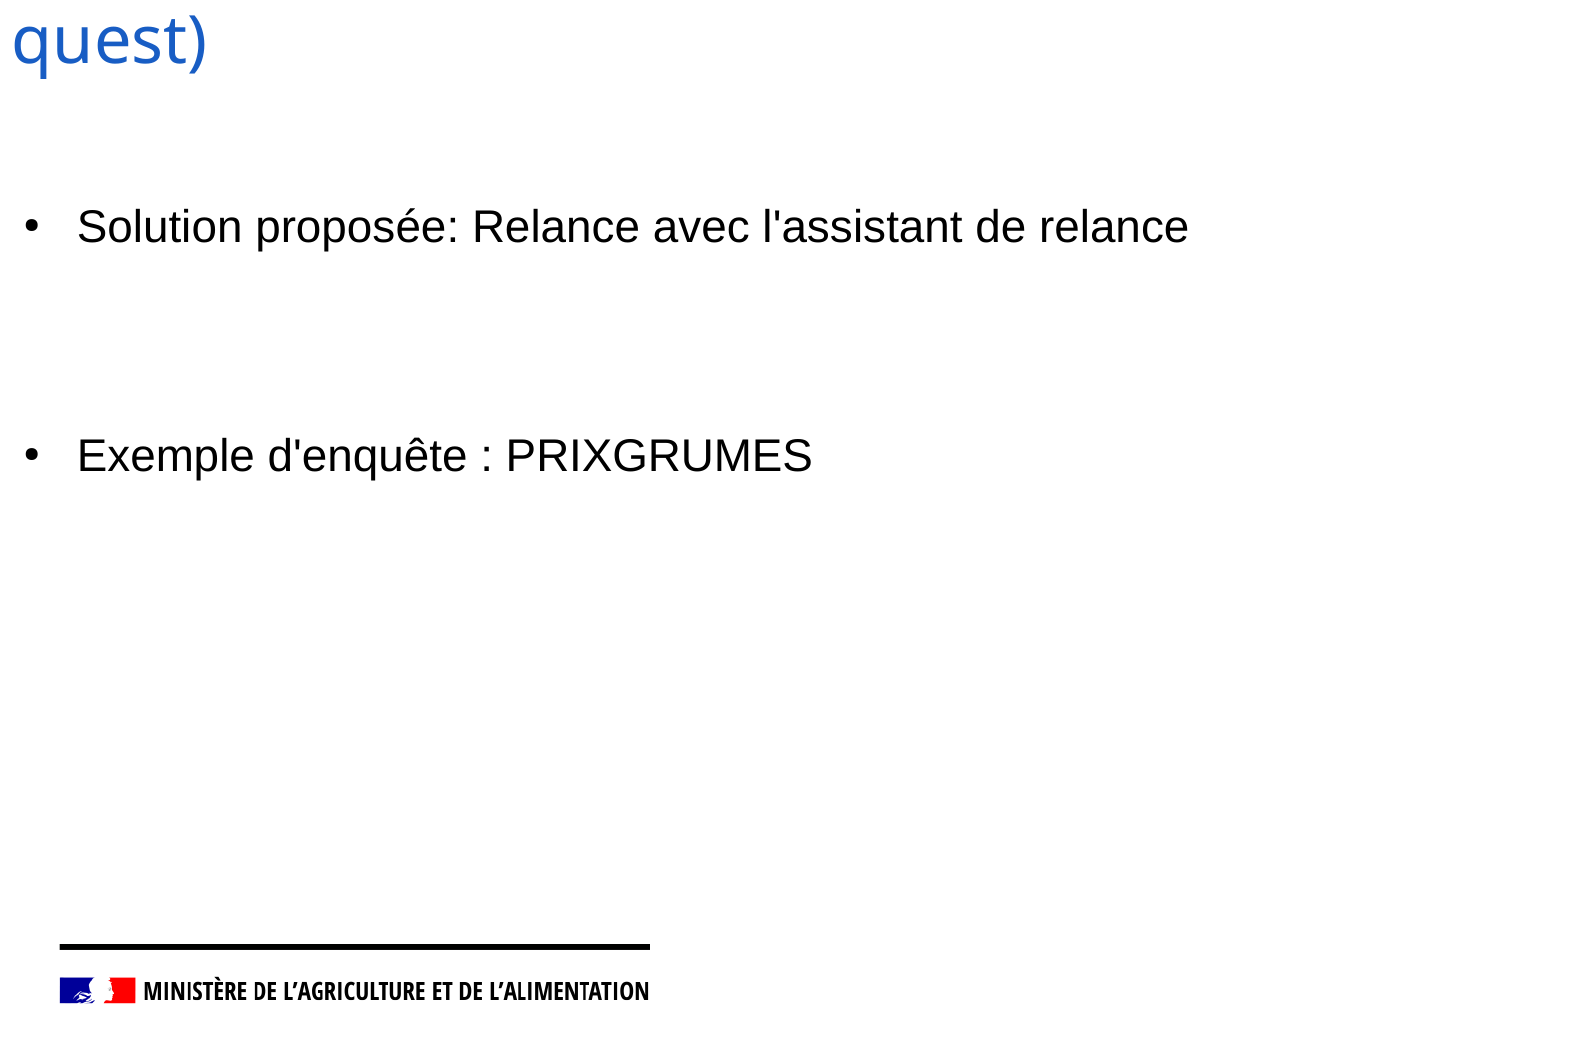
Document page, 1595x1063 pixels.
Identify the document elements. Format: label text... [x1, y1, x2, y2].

list Solution proposée: Relance avec l'assistant de relance Exemple d'enquête : PRIXGRUMES [5, 124, 1418, 481]
picture [59, 944, 650, 1004]
title Cas 4 : Enq. Non Mensuelles : Relance (-250 quest) [11, 7, 1447, 83]
